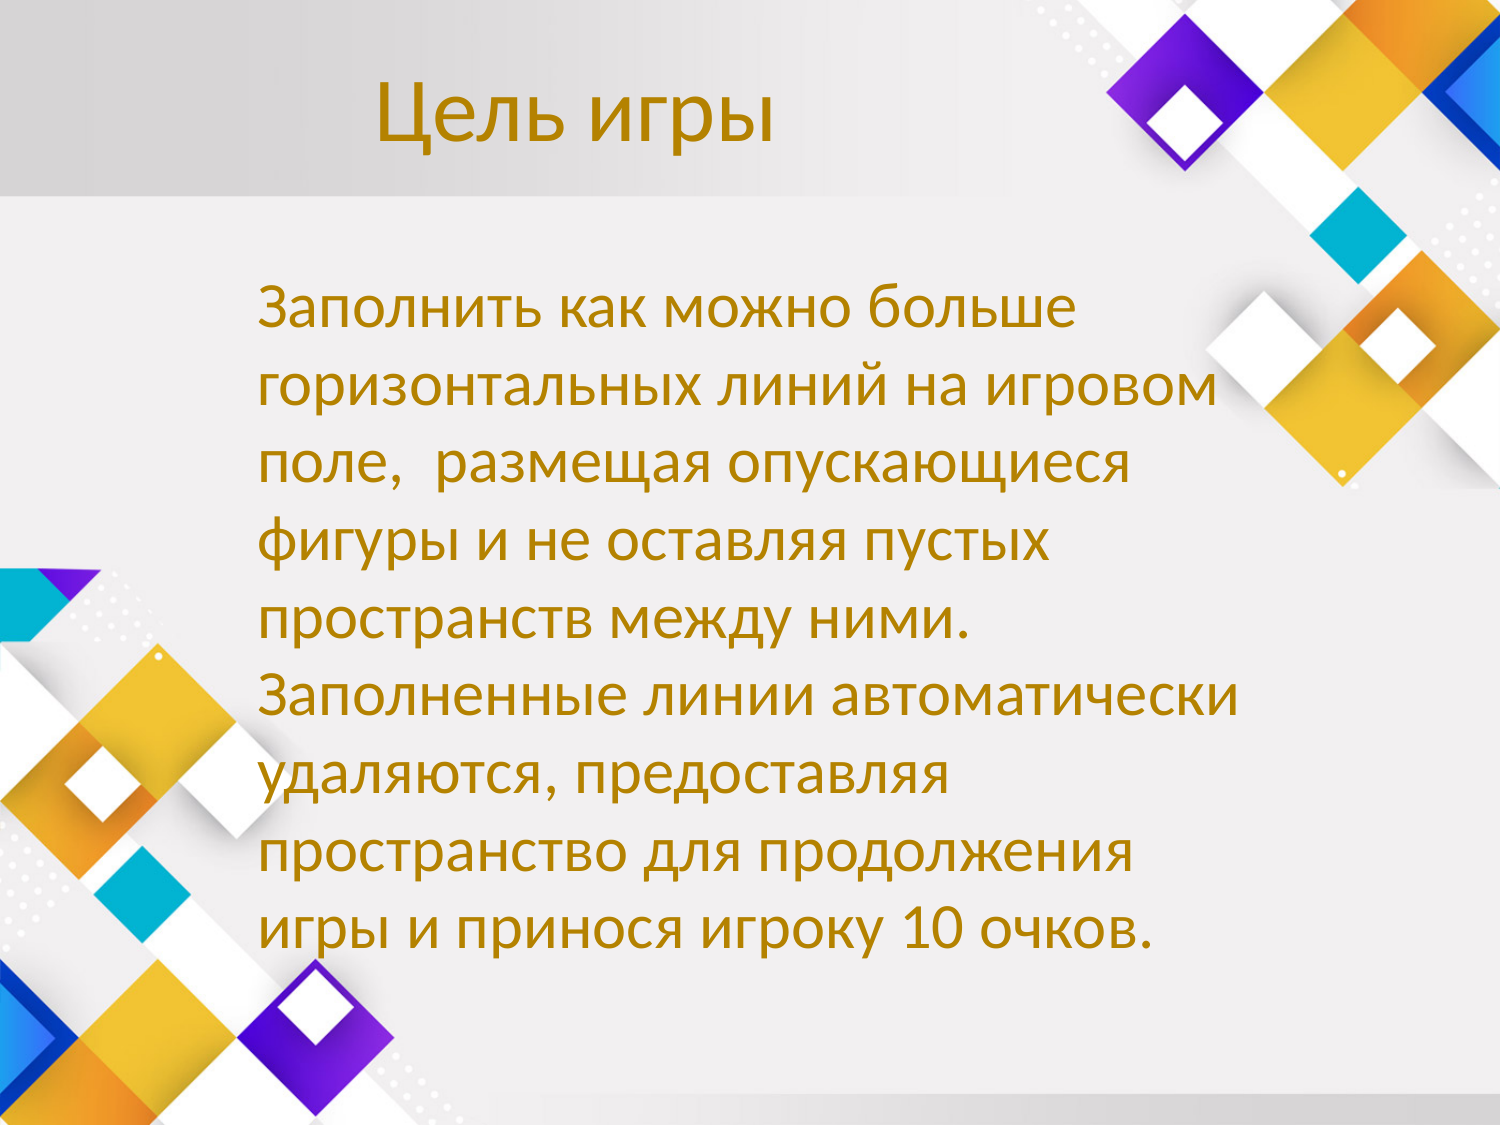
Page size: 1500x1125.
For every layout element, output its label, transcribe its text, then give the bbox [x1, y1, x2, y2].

title Цель игры [17, 10, 1134, 200]
list Заполнить как можно больше горизонтальных линий на игровом поле, размещая опускающиеся фигуры и не оставляя пустых пространств между ними. Заполненные линии автоматически удаляются, предоставляя пространство для продолжения игры и принося игроку 10 очков. [242, 255, 1270, 976]
picture [0, 0, 1500, 1125]
